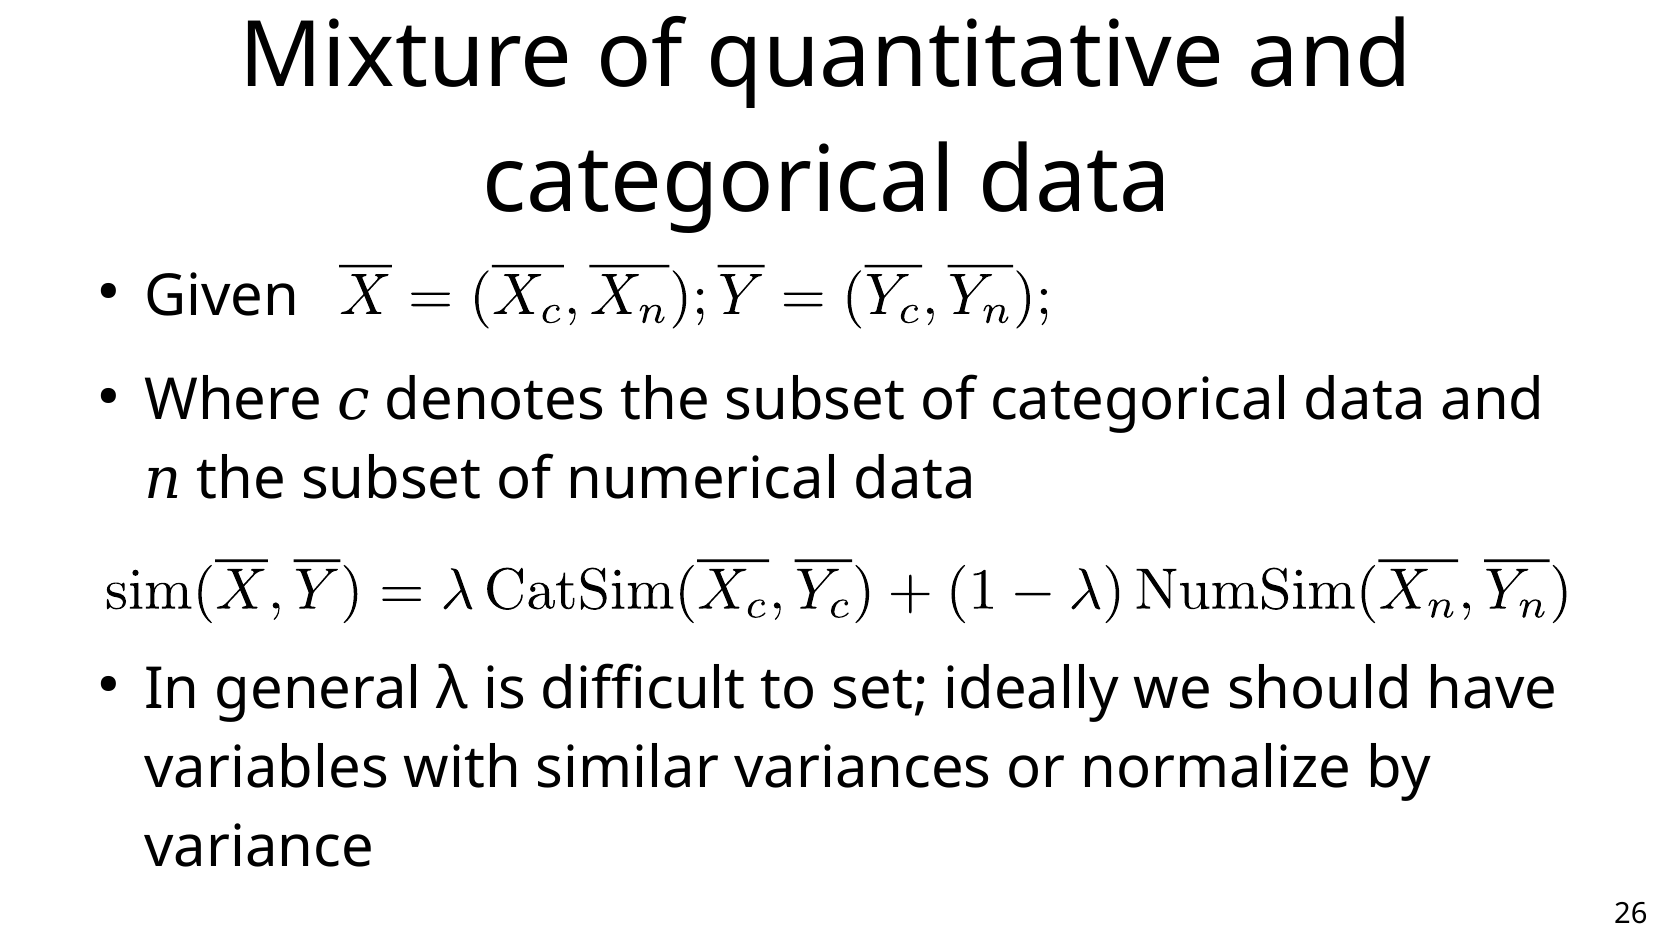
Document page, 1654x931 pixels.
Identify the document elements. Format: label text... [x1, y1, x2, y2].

title Mixture of quantitative and categorical data [82, 1, 1571, 226]
text_box [339, 264, 1052, 329]
list Given Where c denotes the subset of categorical data and n the subset of numerical data In general λ is difficult to set; ideally we should have variables with similar variances or normalize by variance [82, 253, 1571, 886]
text_box [105, 559, 1573, 624]
